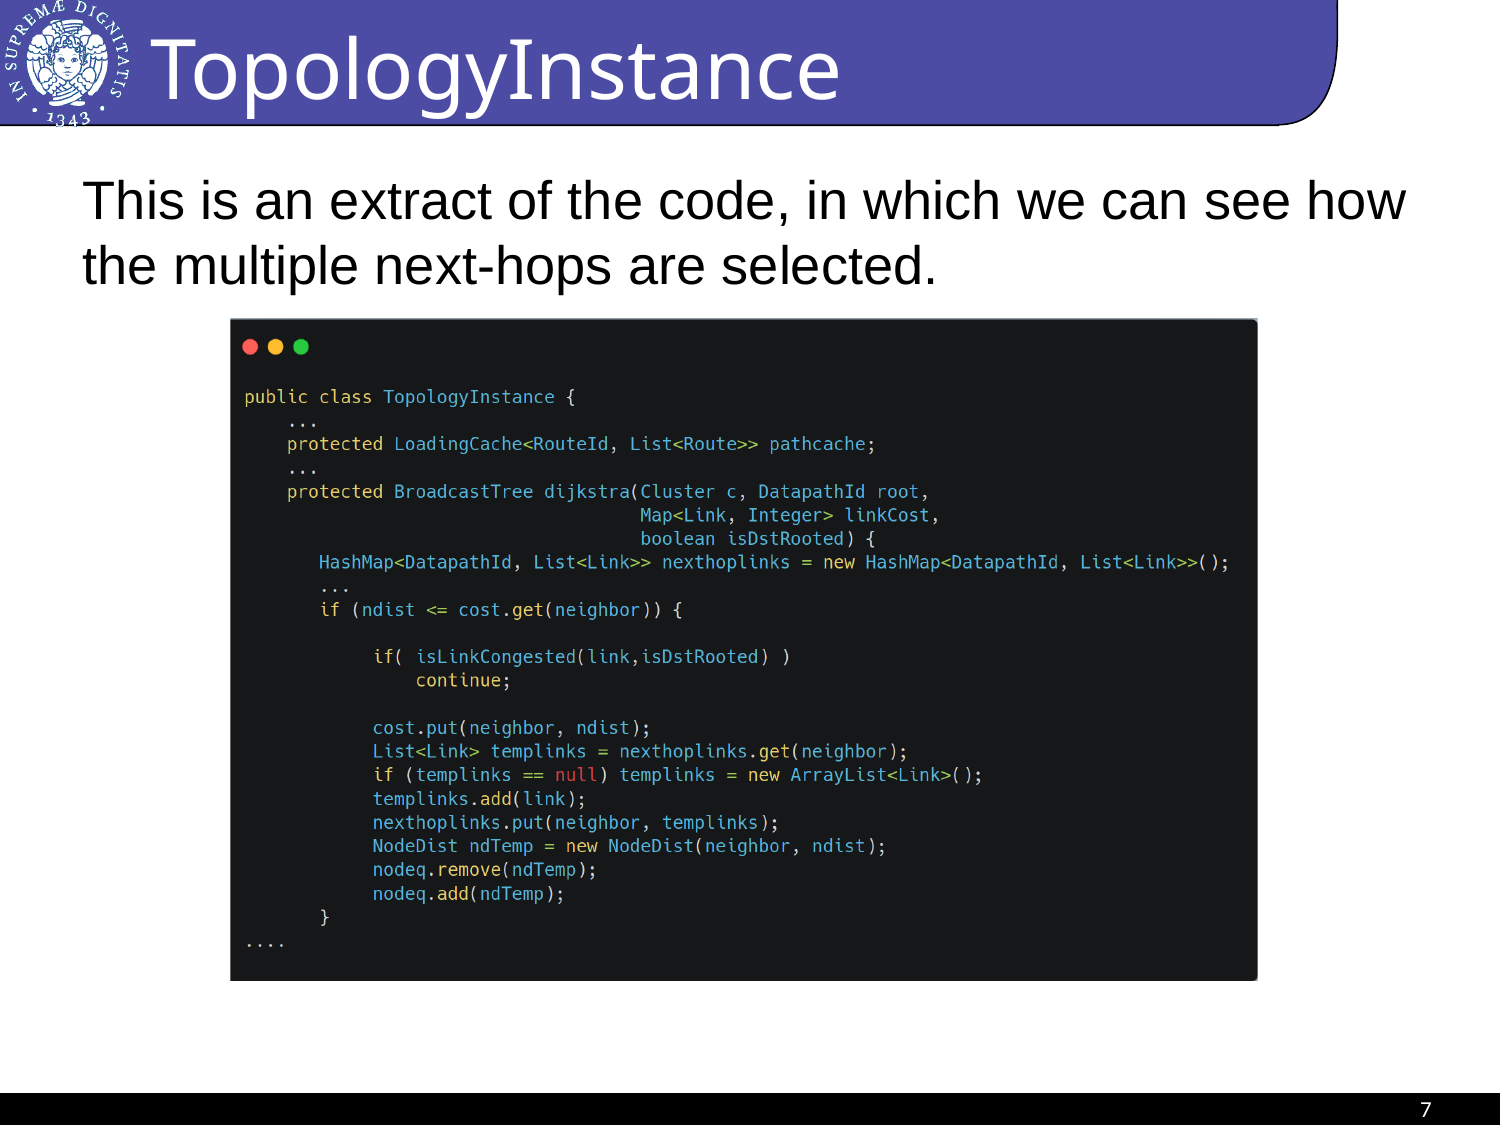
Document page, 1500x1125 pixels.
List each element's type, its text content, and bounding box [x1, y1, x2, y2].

text_box <numero> [2, 1086, 1500, 1125]
text_box TopologyInstance [135, 7, 1341, 126]
picture [230, 319, 1258, 981]
picture [2, 0, 133, 130]
text_box This is an extract of the code, in which we can see how the multiple next-hops are selected. [82, 165, 1437, 319]
